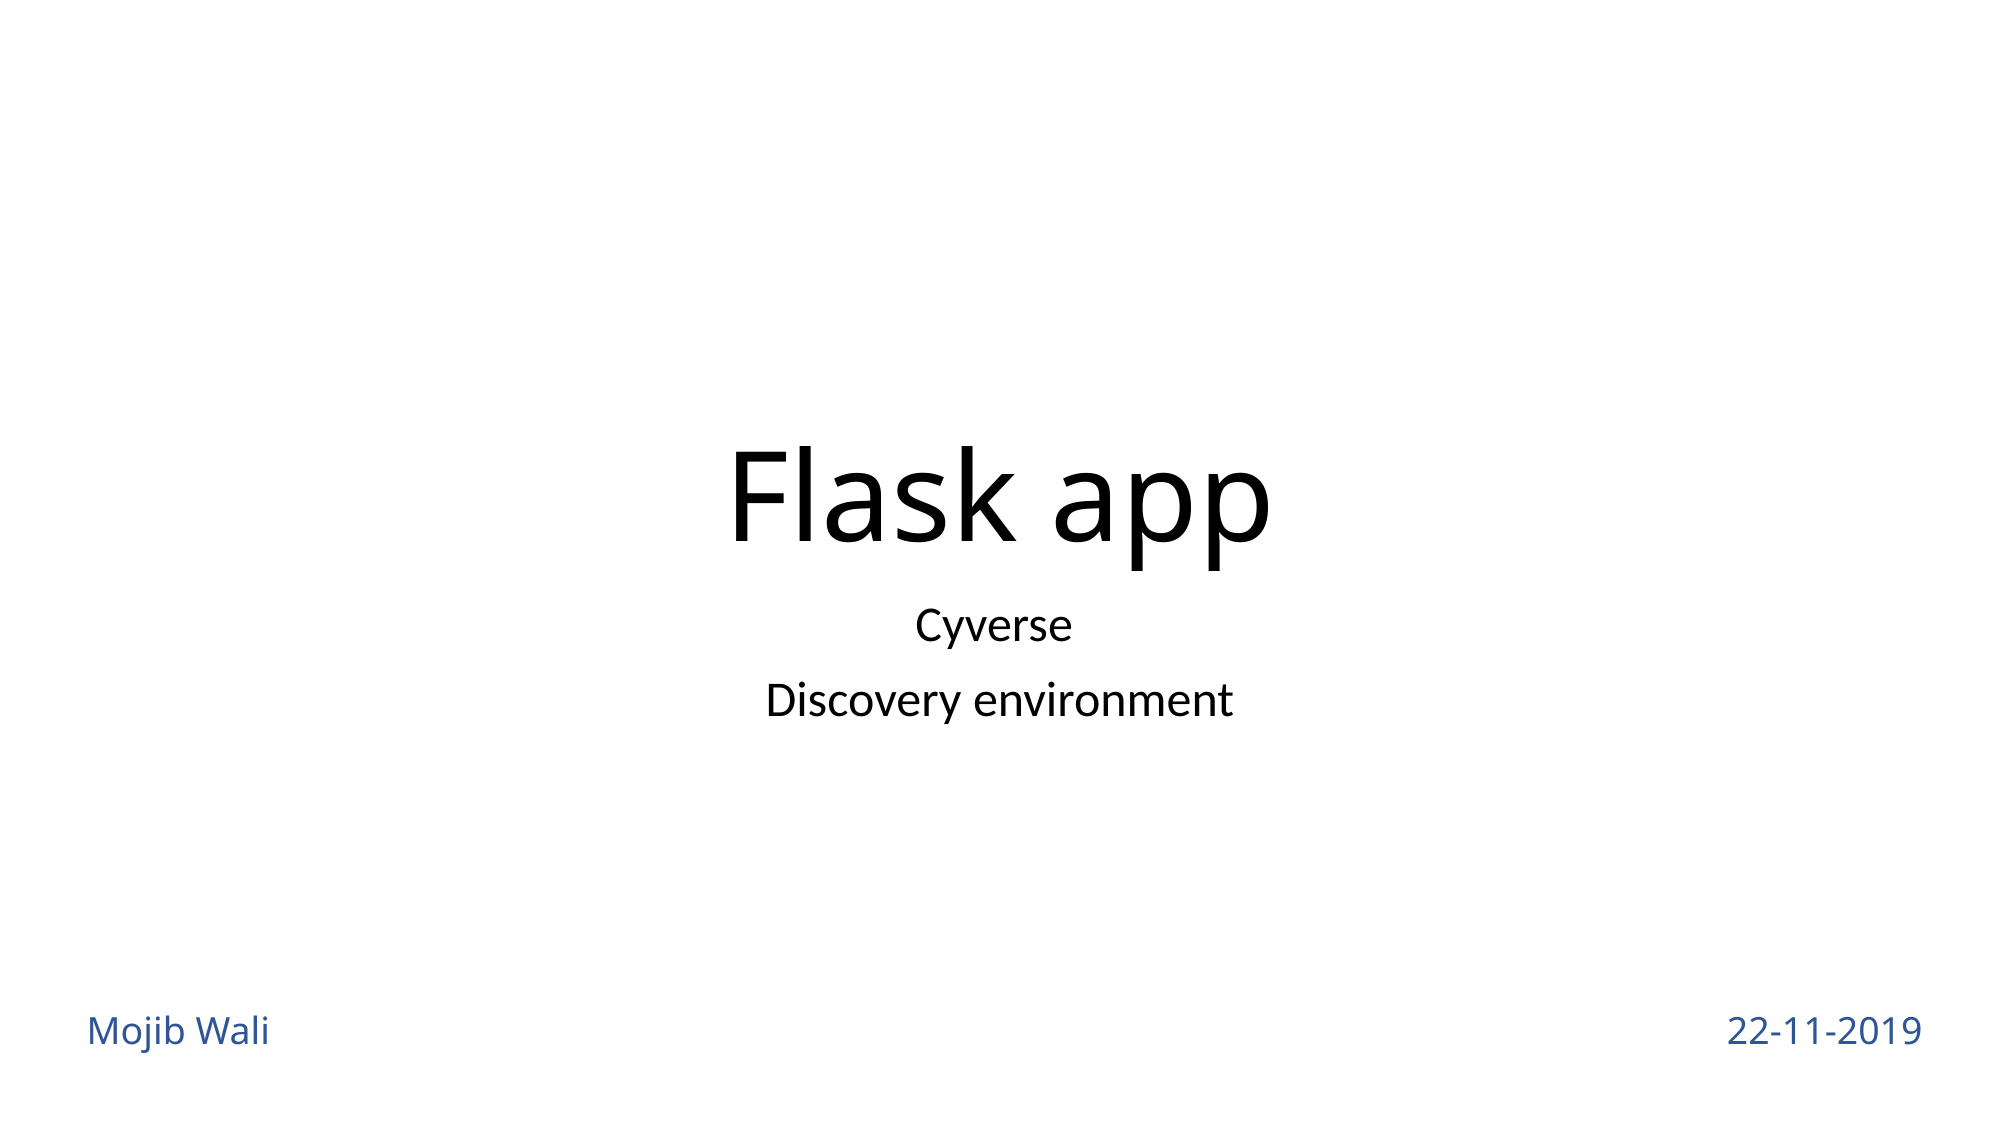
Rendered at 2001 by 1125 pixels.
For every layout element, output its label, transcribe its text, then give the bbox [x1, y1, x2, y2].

title Flask app [249, 184, 1750, 576]
text_box Mojib Wali 22-11-2019 [62, 1000, 1938, 1060]
subtitle Cyverse Discovery environment [249, 590, 1750, 863]
